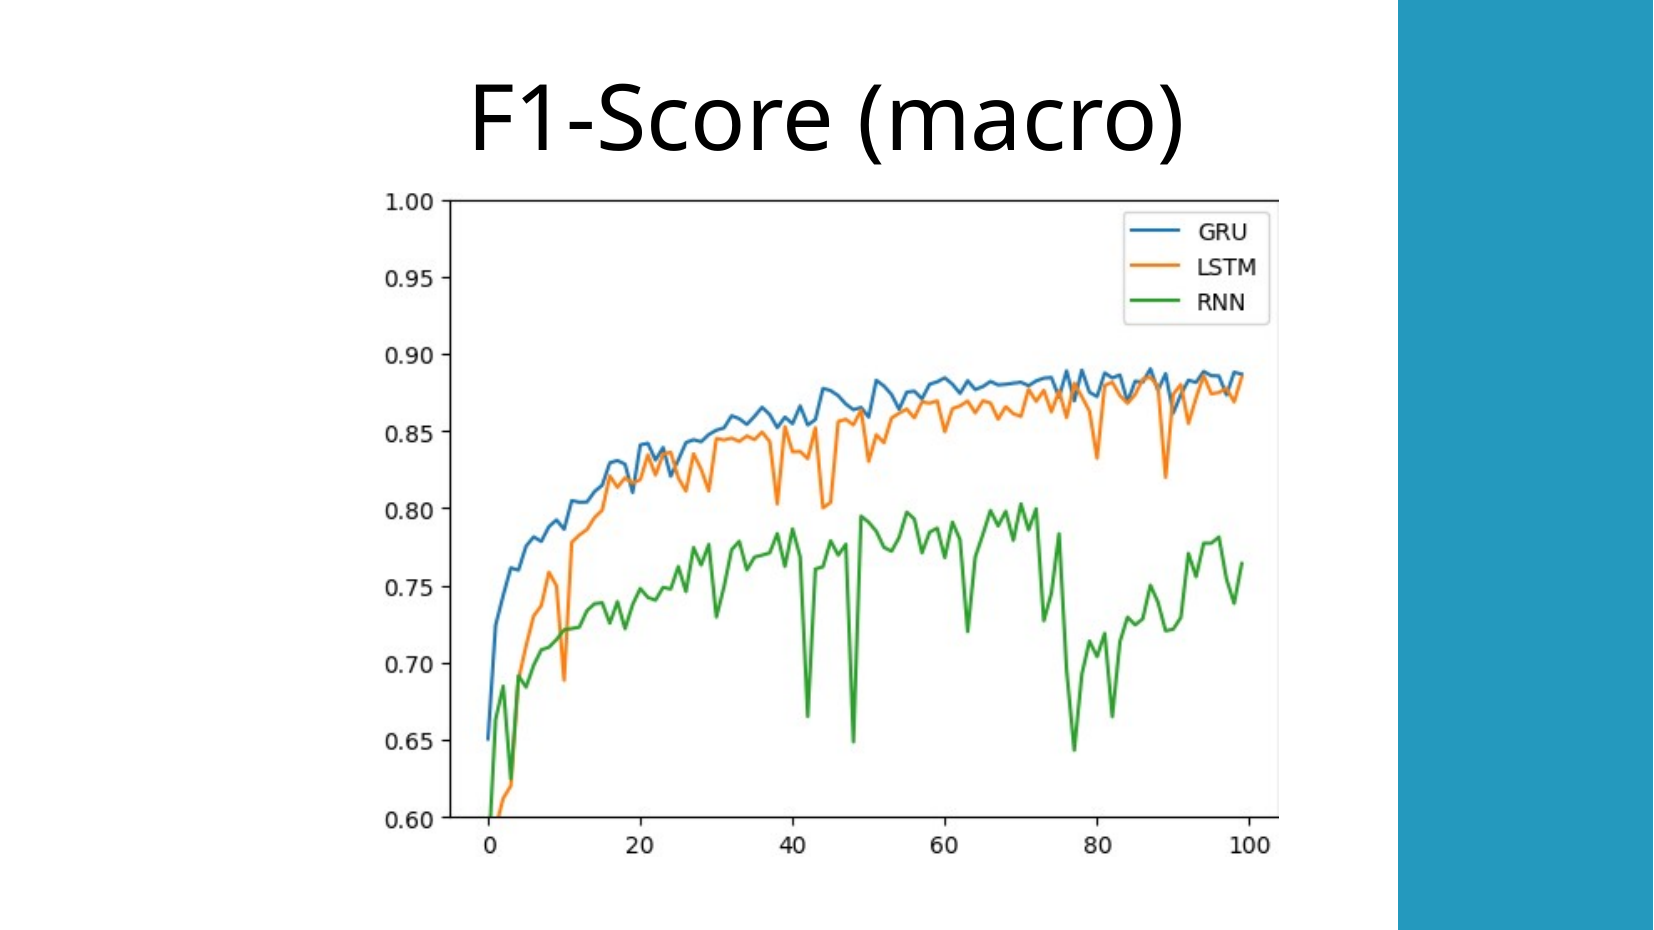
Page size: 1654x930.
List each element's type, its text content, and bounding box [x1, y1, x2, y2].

picture [383, 192, 1279, 857]
title F1-Score (macro) [82, 156, 1571, 193]
